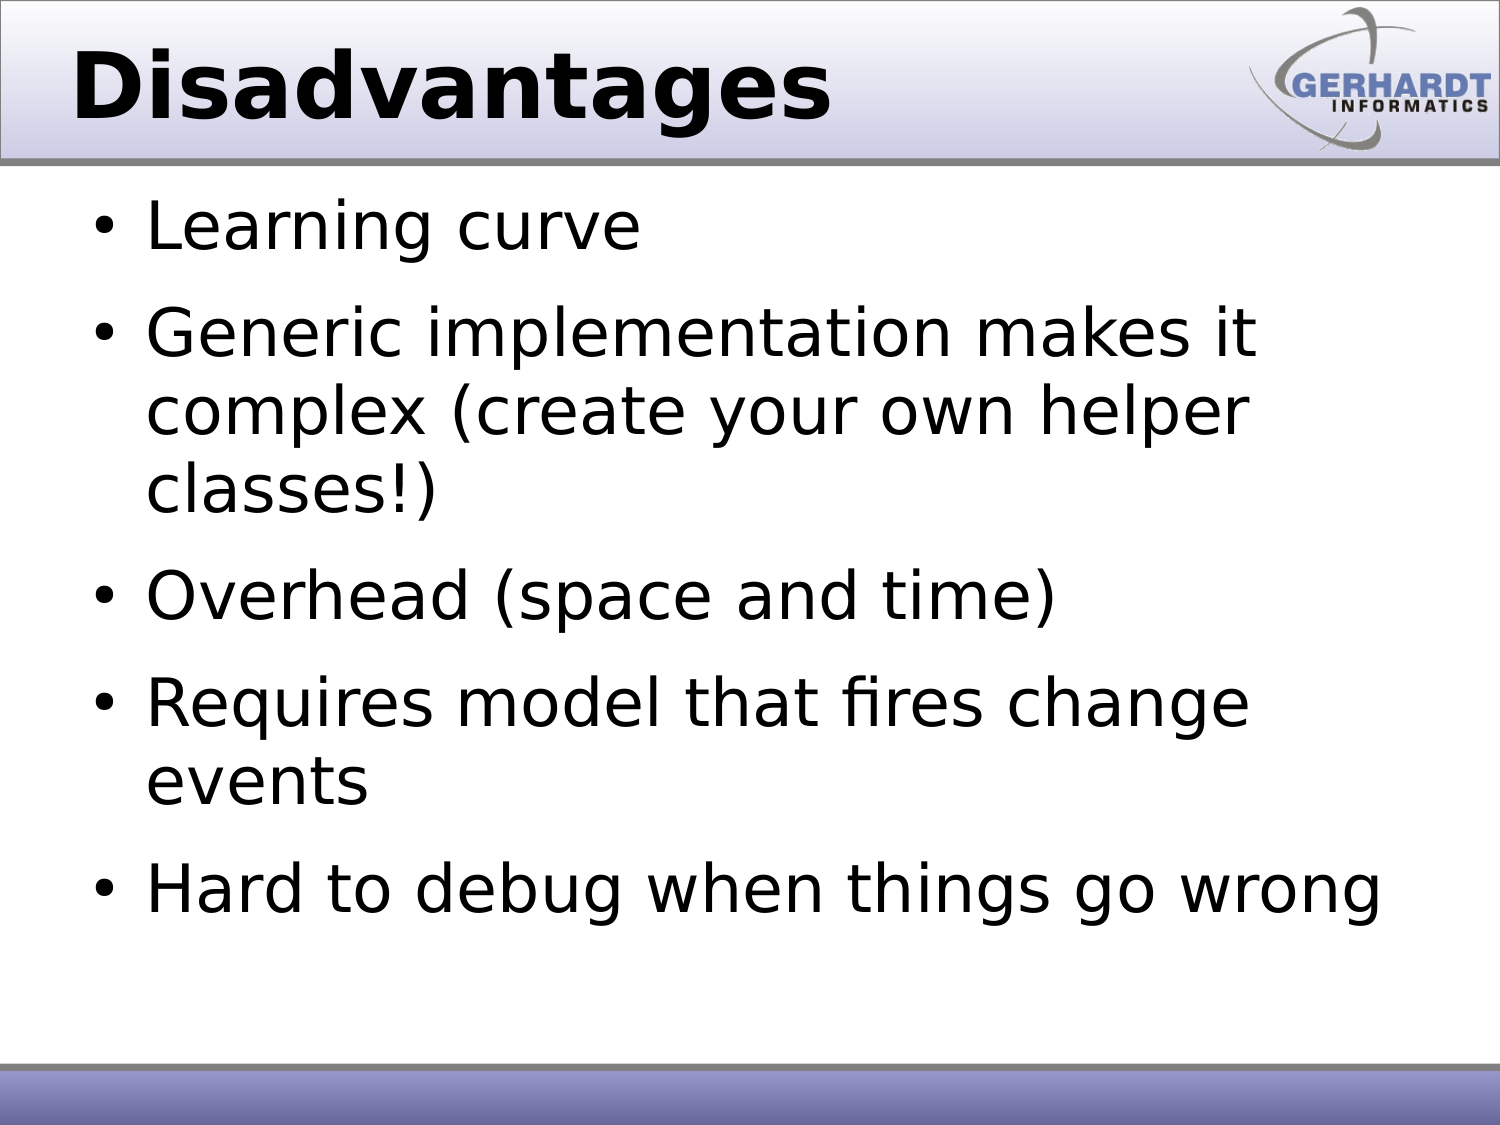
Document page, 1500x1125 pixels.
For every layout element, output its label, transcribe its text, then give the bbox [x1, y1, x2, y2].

picture [1420, 7, 1491, 151]
title Disadvantages [69, 0, 1420, 181]
list Learning curve Generic implementation makes it complex (create your own helper classes!) Overhead (space and time) Requires model that fires change events Hard to debug when things go wrong [75, 187, 1425, 1006]
